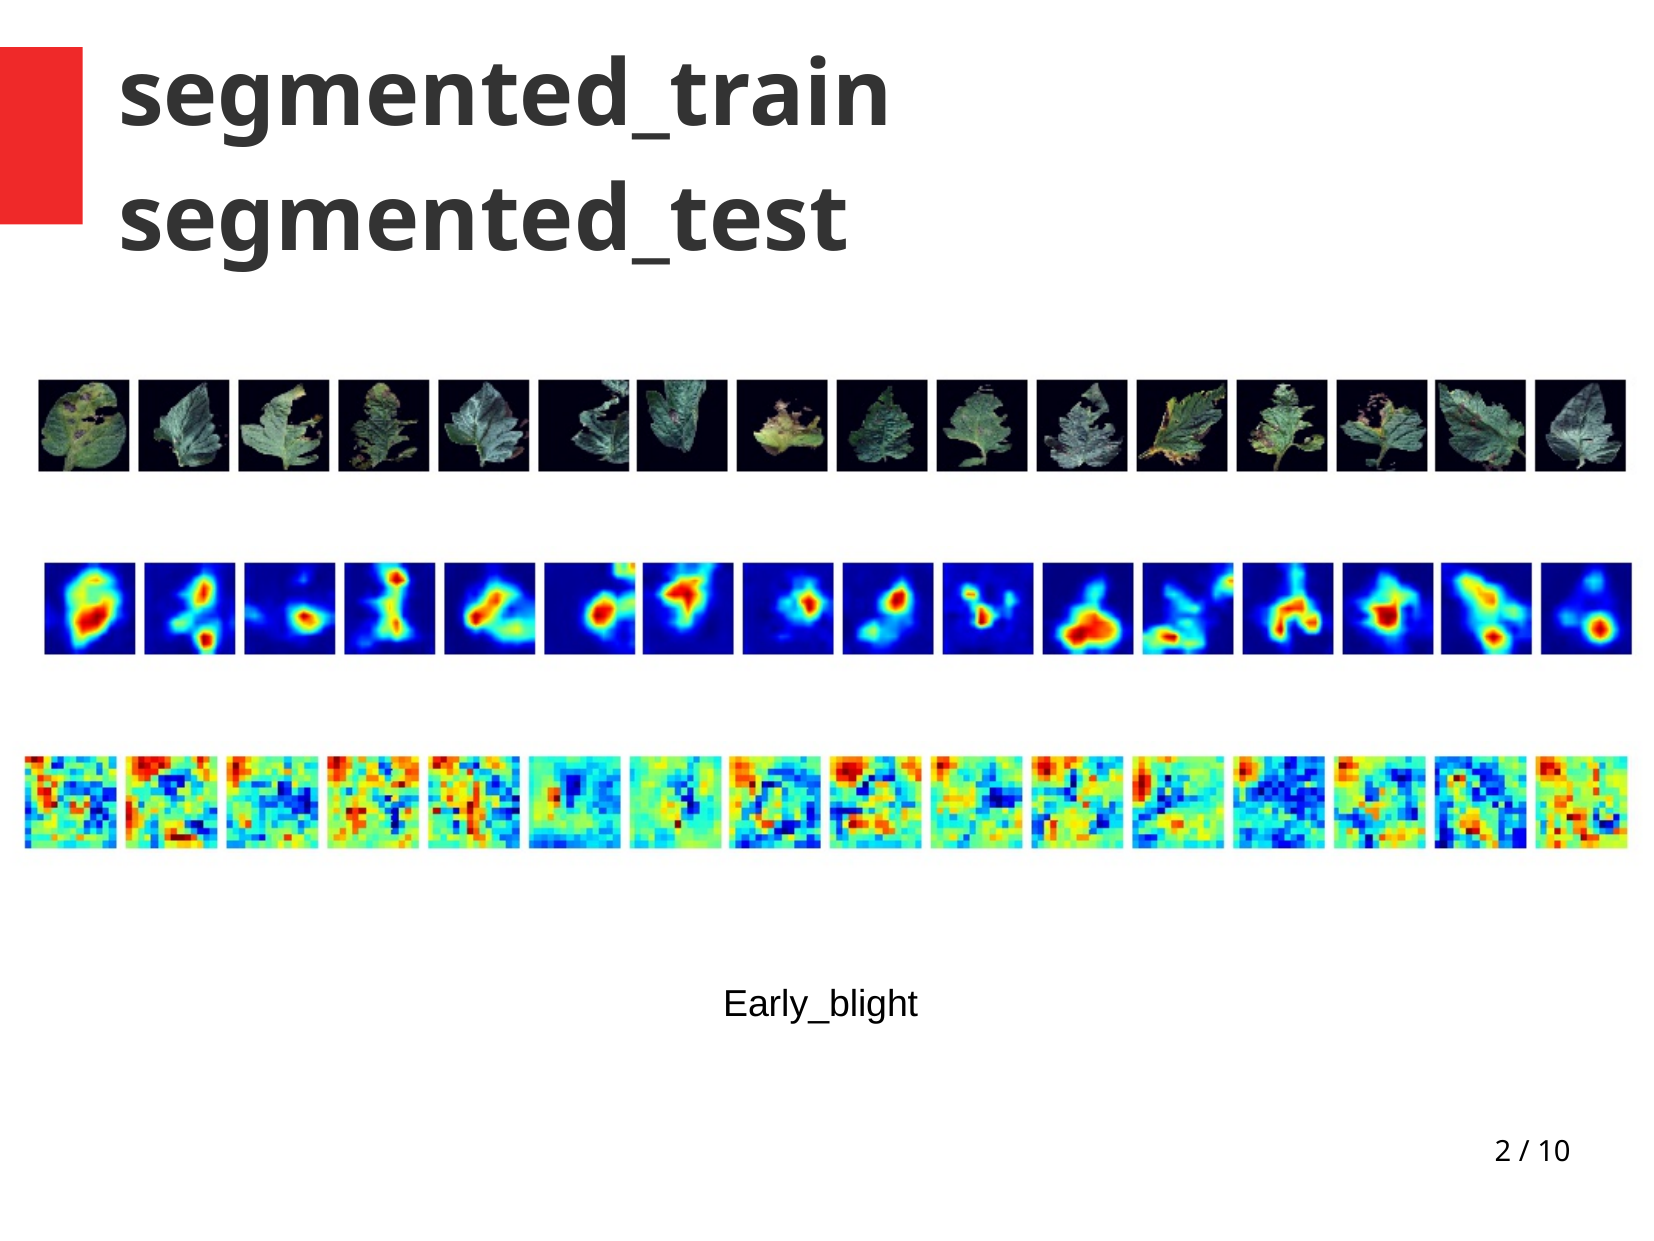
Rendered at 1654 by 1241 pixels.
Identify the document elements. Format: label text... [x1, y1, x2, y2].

title segmented_train segmented_test [118, 45, 1571, 260]
picture [0, 363, 1643, 509]
picture [0, 741, 1643, 887]
text_box Early_blight [708, 975, 934, 1032]
picture [0, 546, 1649, 692]
